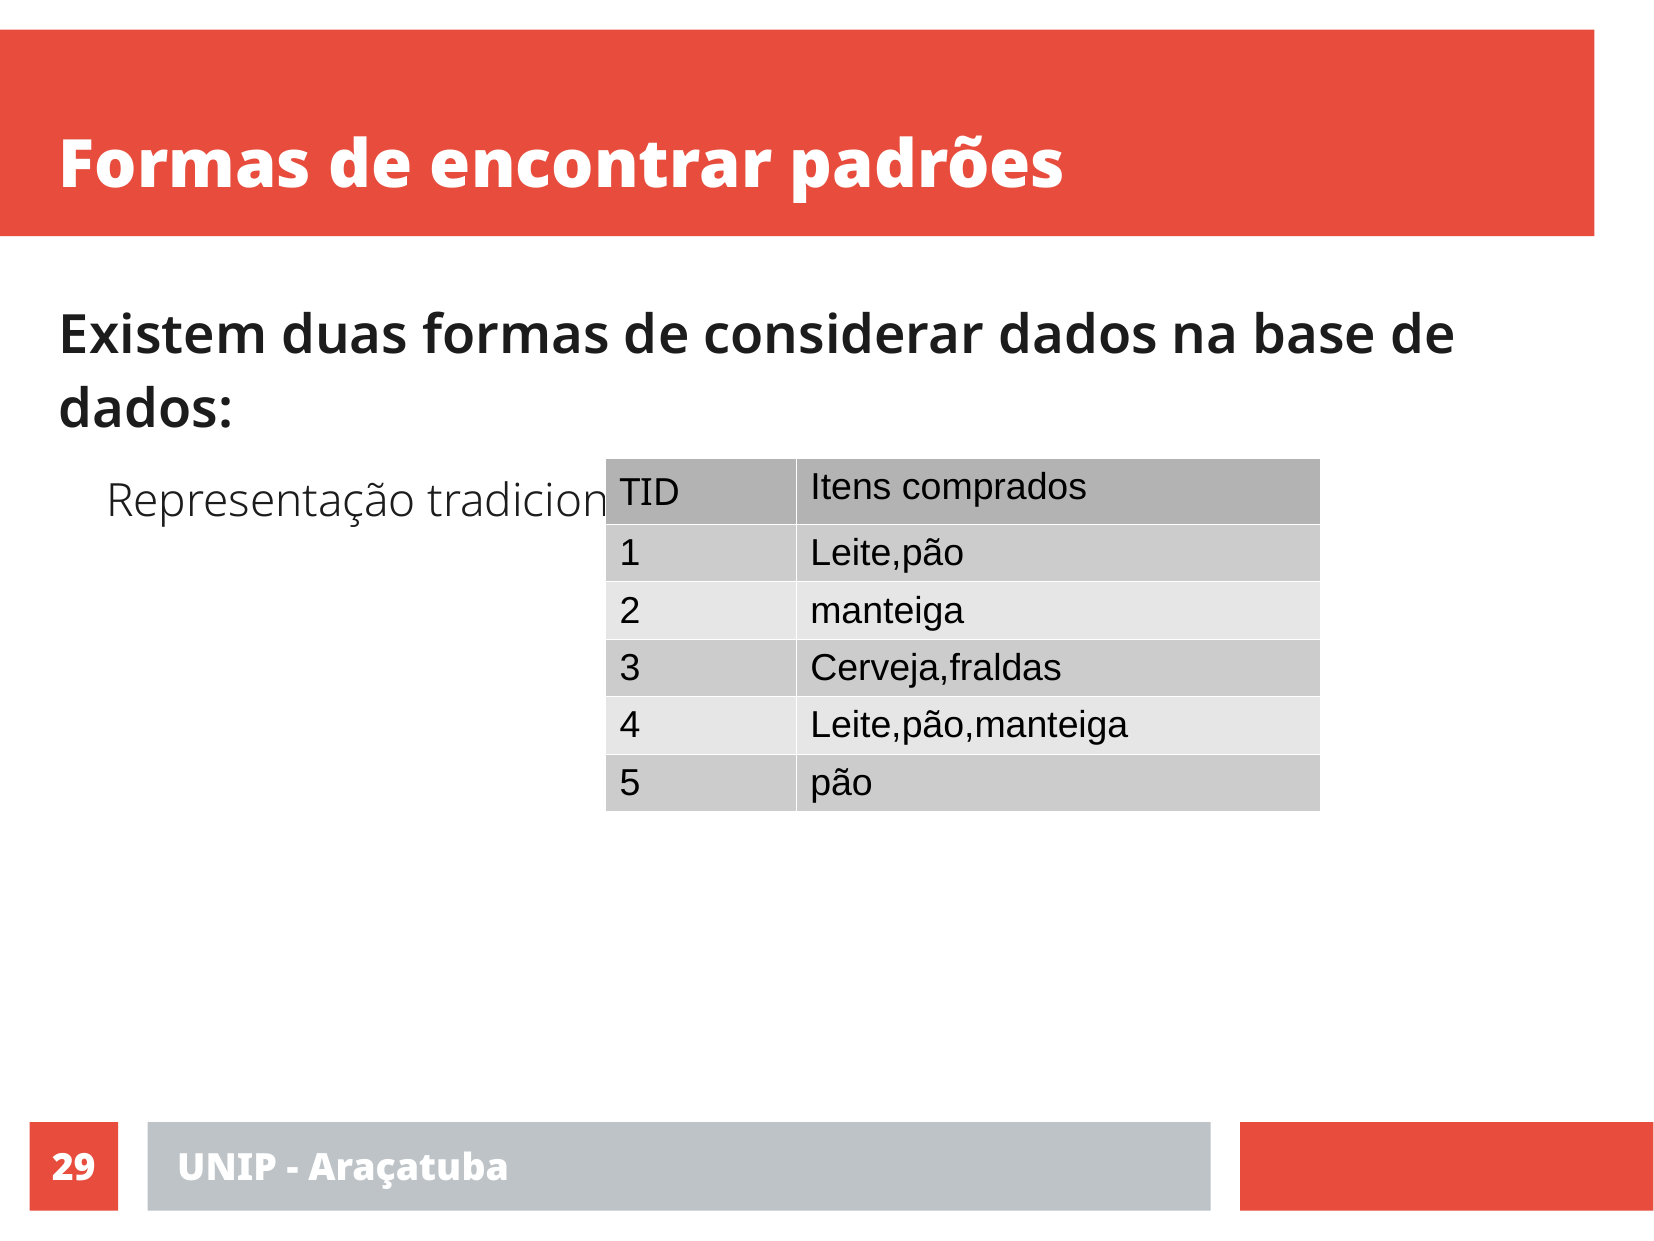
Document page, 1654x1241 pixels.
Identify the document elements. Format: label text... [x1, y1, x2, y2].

table_header Itens comprados [797, 459, 1320, 524]
table_cell Leite,pão,manteiga [797, 697, 1320, 754]
list Existem duas formas de considerar dados na base de dados: Representação tradicional [59, 295, 1565, 1063]
title Formas de encontrar padrões [59, 59, 1595, 207]
table_cell 3 [606, 640, 796, 696]
table_cell Leite,pão [797, 525, 1320, 581]
table_header TID [606, 459, 796, 524]
table_cell pão [797, 755, 1320, 811]
table_cell 2 [606, 582, 796, 639]
table_cell manteiga [797, 582, 1320, 639]
table_cell Cerveja,fraldas [797, 640, 1320, 696]
table_cell 1 [606, 525, 796, 581]
table_cell 4 [606, 697, 796, 754]
table_cell 5 [606, 755, 796, 811]
